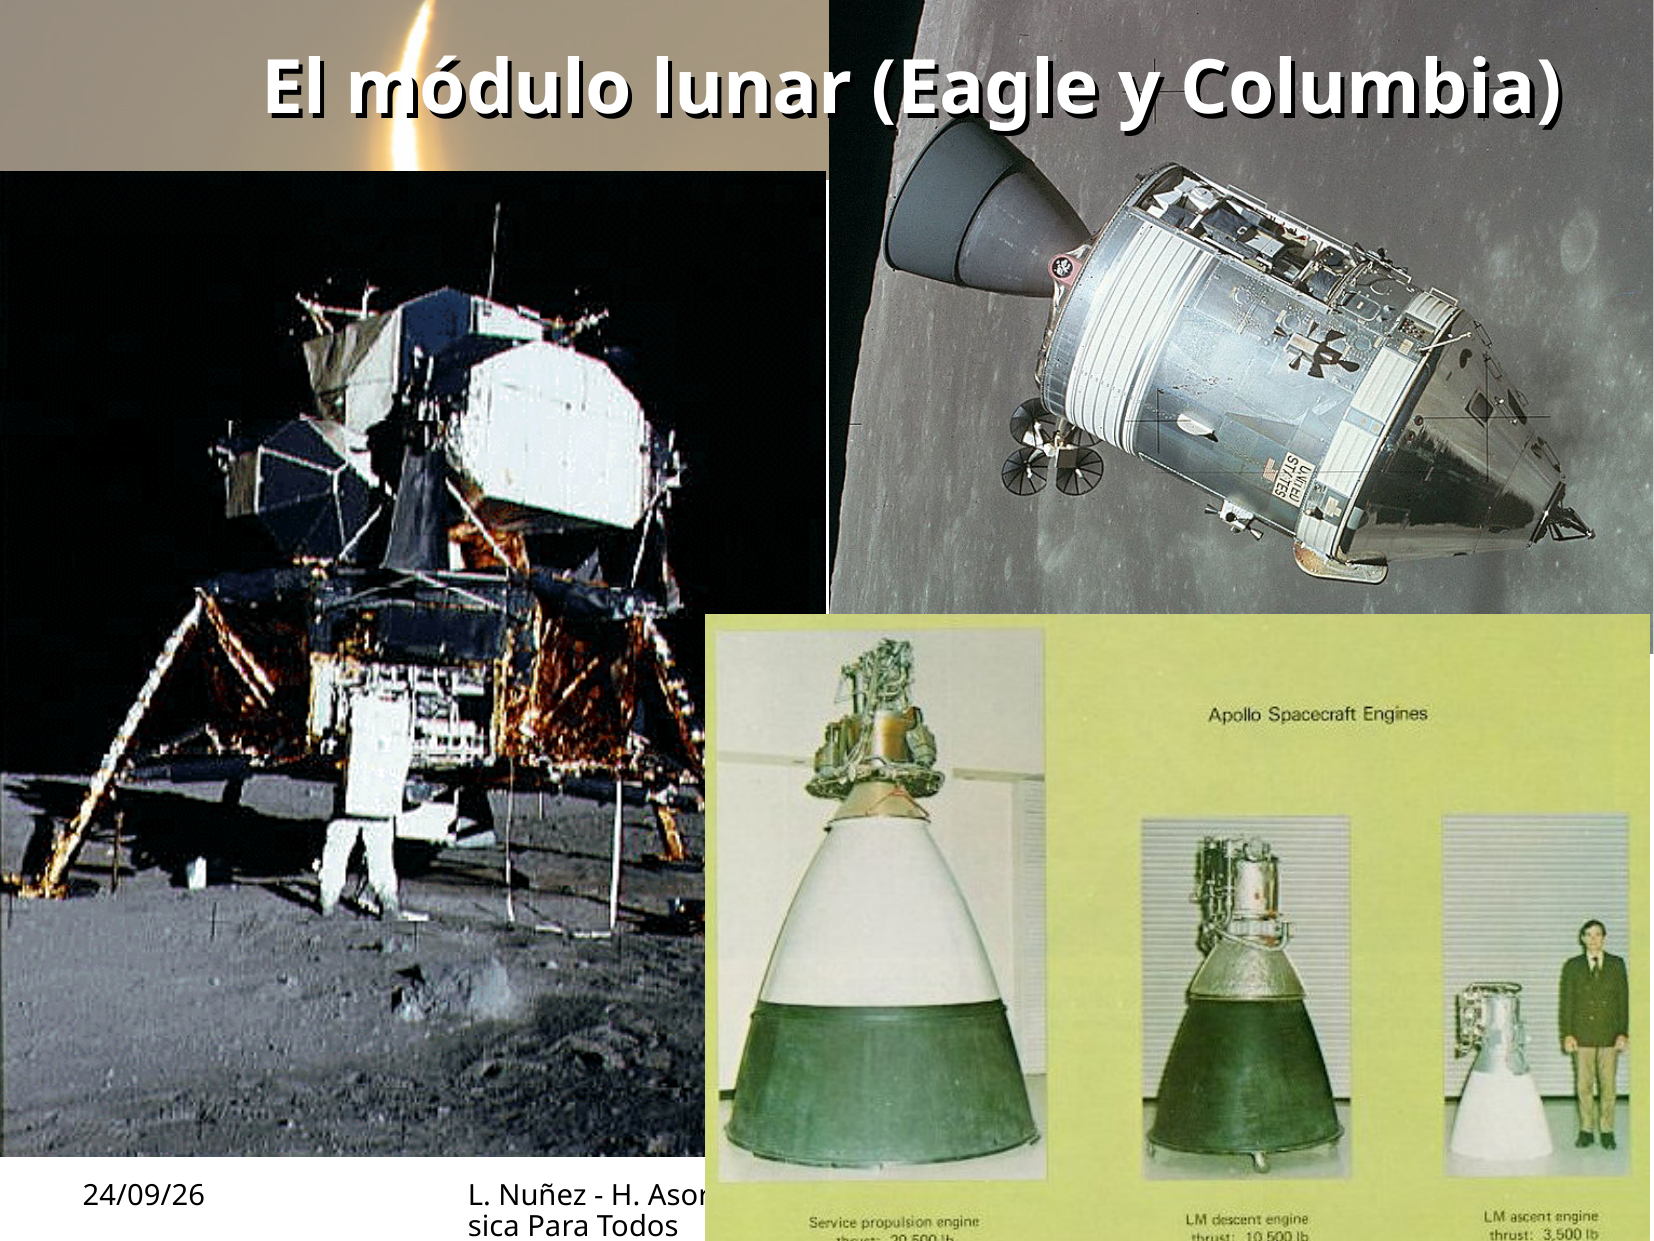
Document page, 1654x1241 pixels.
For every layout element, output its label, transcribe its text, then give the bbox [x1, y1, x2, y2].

picture [0, 0, 1654, 1241]
title El módulo lunar (Eagle y Columbia) [75, 0, 1564, 189]
